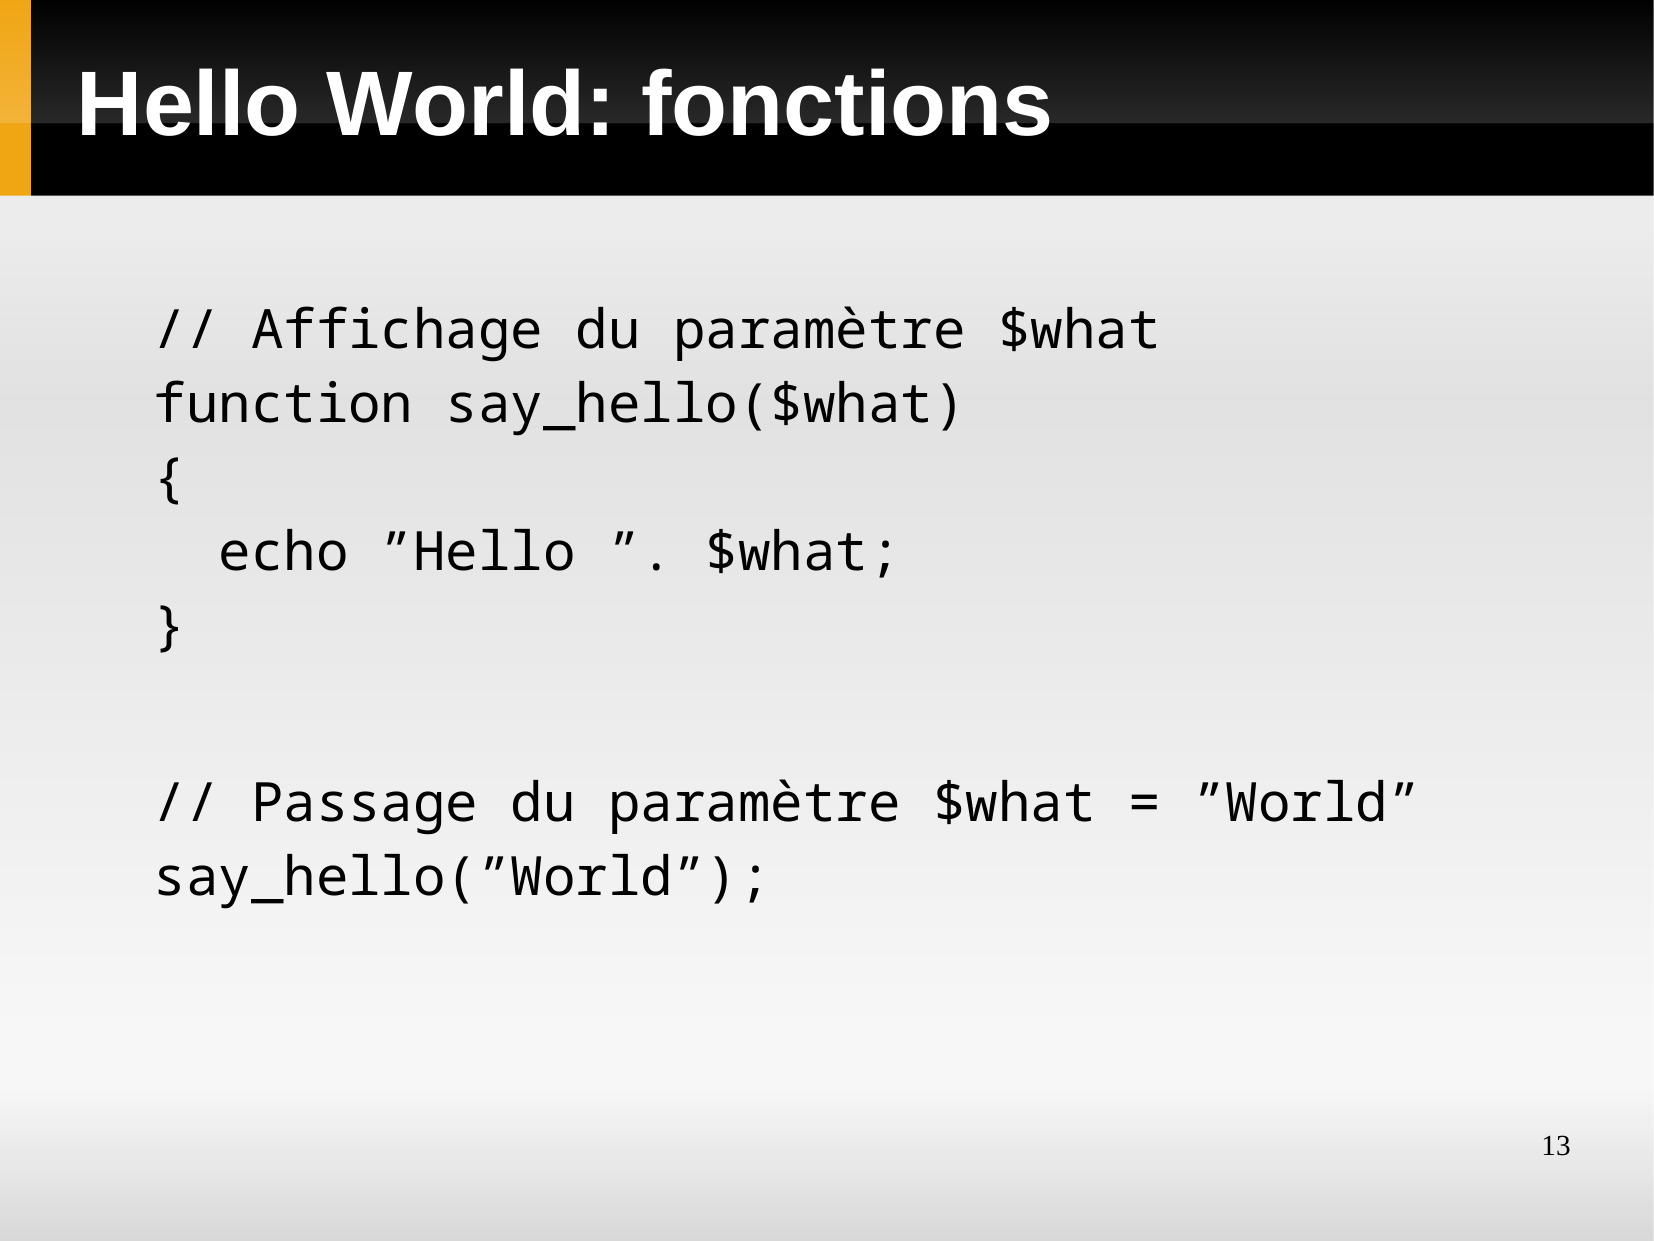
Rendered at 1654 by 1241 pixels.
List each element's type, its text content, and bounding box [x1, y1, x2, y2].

list // Affichage du paramètre $what function say_hello($what) { echo ”Hello ”. $what; } // Passage du paramètre $what = ”World” say_hello(”World”); [82, 290, 1571, 1109]
picture [0, 0, 1654, 1241]
title Hello World: fonctions [76, 0, 1565, 208]
